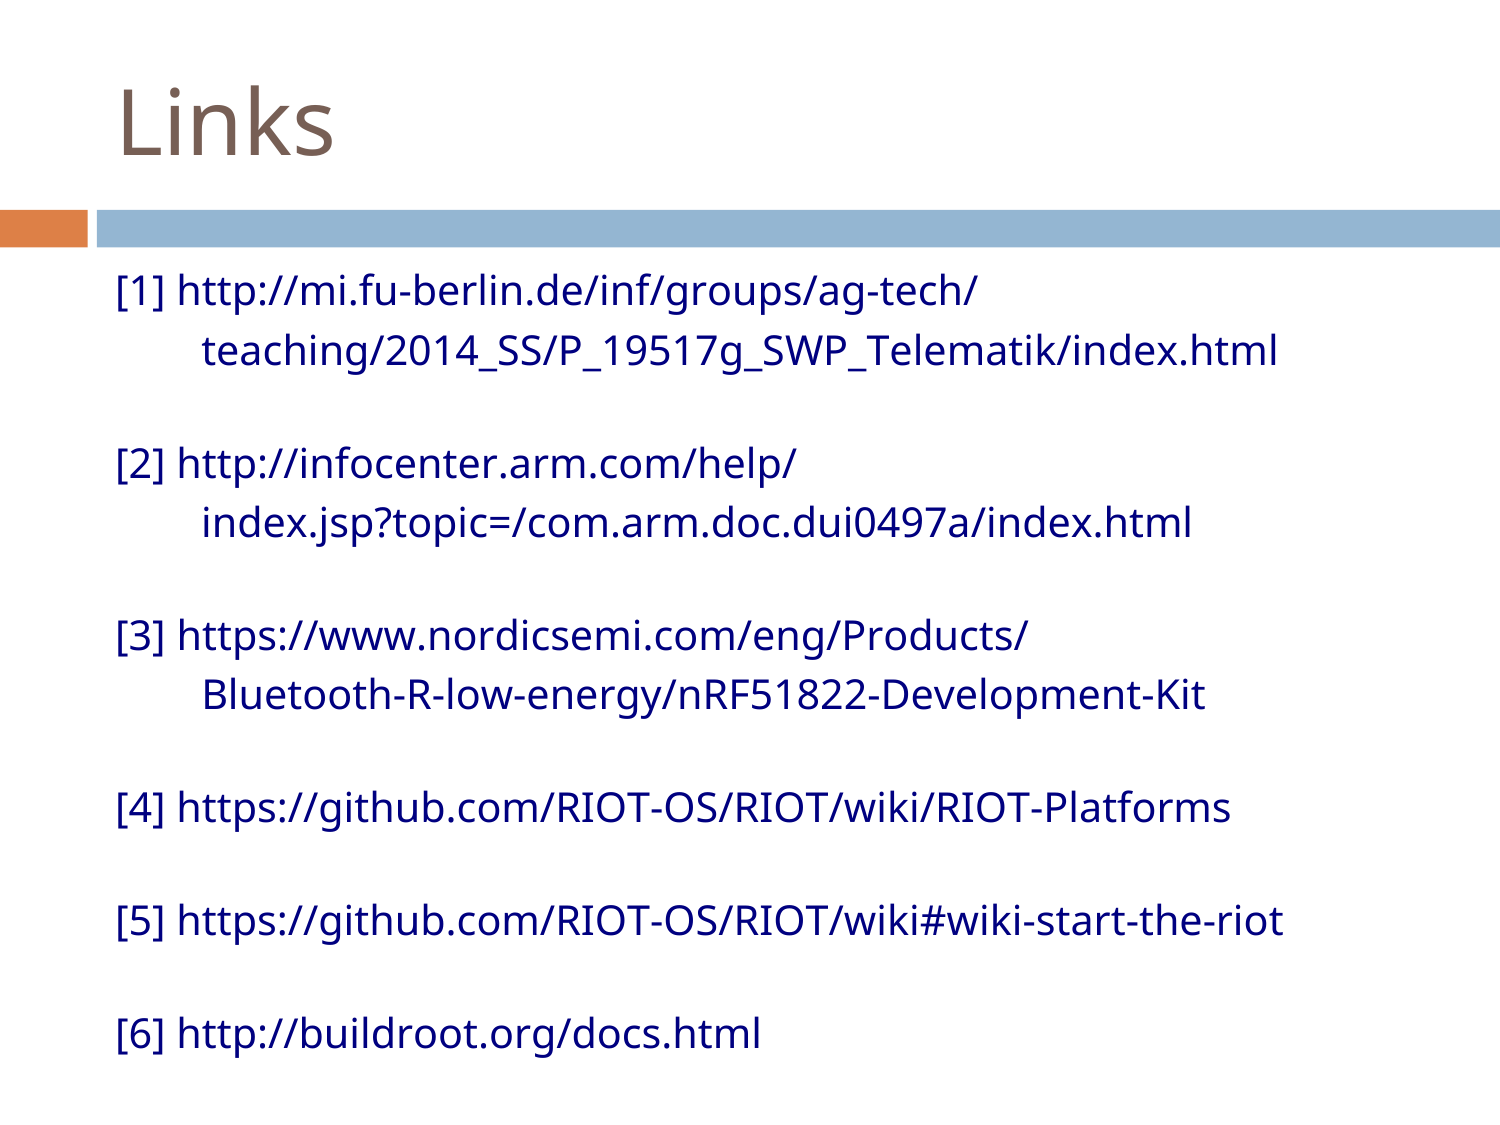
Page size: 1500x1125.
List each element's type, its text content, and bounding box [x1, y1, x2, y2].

title Links [100, 37, 1438, 201]
list [1] http://mi.fu-berlin.de/inf/groups/ag-tech/ teaching/2014_SS/P_19517g_SWP_Telematik/index.html [2] http://infocenter.arm.com/help/ index.jsp?topic=/com.arm.doc.dui0497a/index.html [3] https://www.nordicsemi.com/eng/Products/ Bluetooth-R-low-energy/nRF51822-Development-Kit [4] https://github.com/RIOT-OS/RIOT/wiki/RIOT-Platforms [5] https://github.com/RIOT-OS/RIOT/wiki#wiki-start-the-riot [6] http://buildroot.org/docs.html [100, 262, 1438, 1071]
